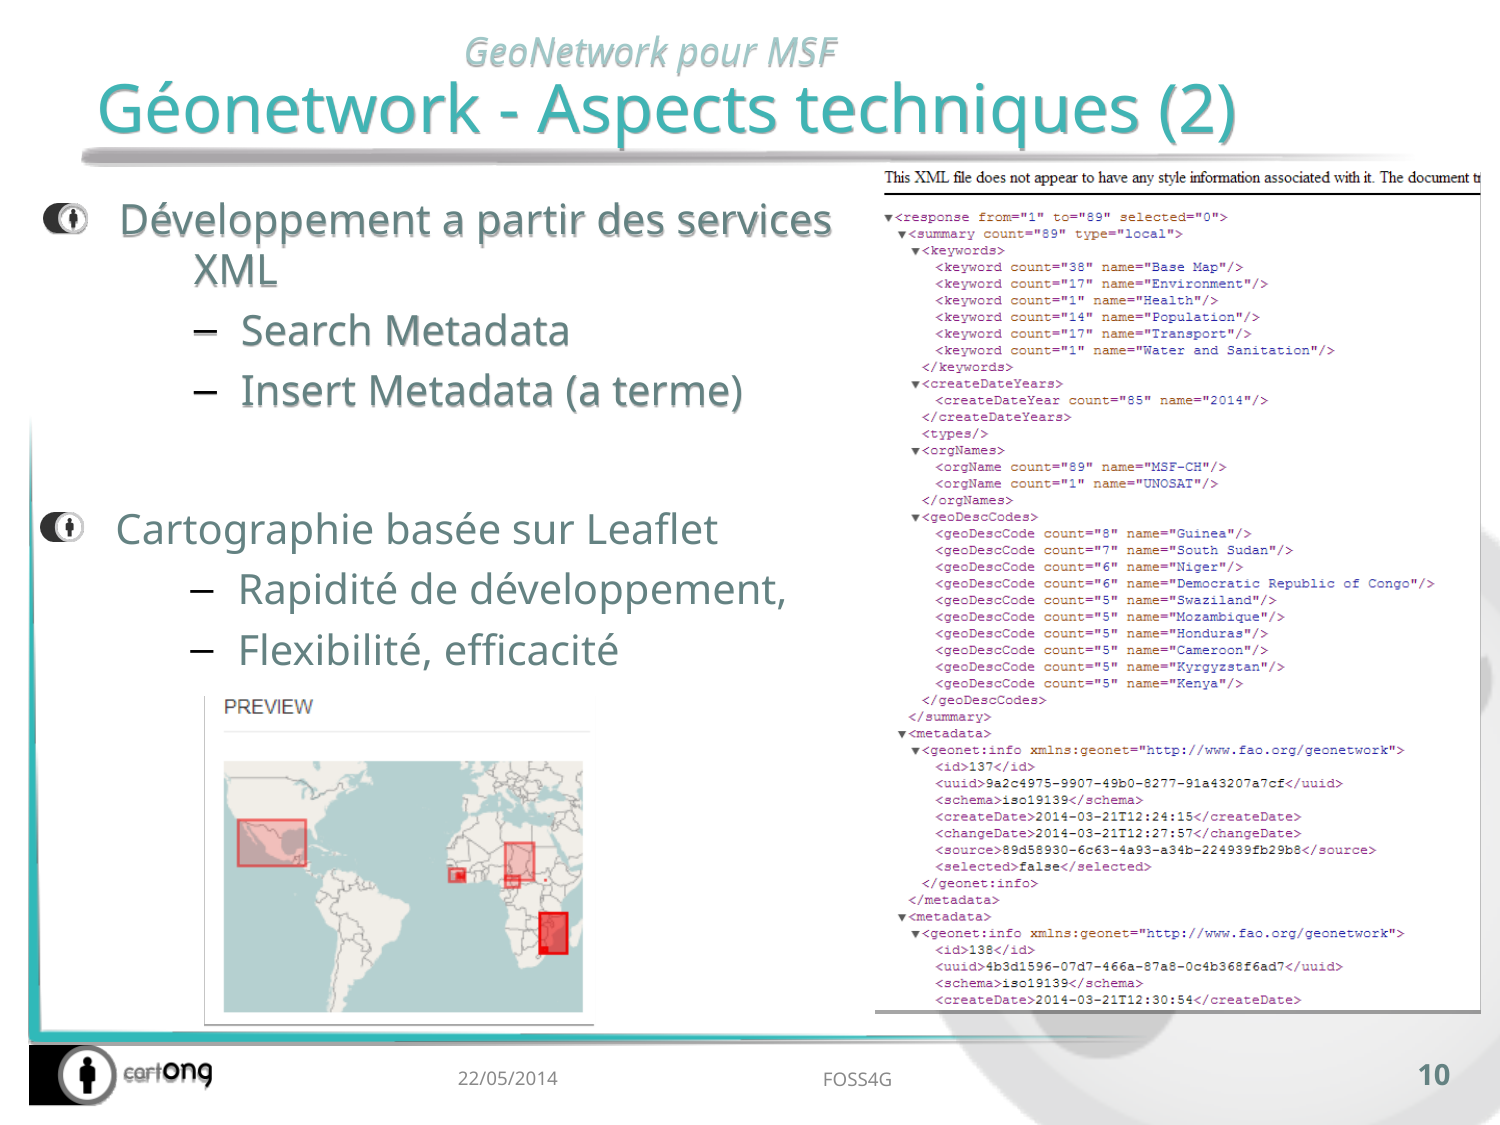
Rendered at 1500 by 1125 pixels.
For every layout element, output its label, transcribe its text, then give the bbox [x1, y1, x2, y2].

text_box 10 [1387, 1046, 1481, 1107]
list Développement a partir des services XML Search Metadata Insert Metadata (a terme) [28, 185, 875, 469]
text_box FOSS4G [620, 1048, 1096, 1109]
picture [204, 778, 596, 1024]
picture [875, 168, 1481, 1010]
title Géonetwork - Aspects techniques (2) [81, 58, 1432, 144]
list GeoNetwork pour MSF [448, 19, 1479, 107]
text_box 22/05/2014 [442, 1048, 596, 1109]
text_box Cartographie basée sur Leaflet Rapidité de développement, Flexibilité, efficacité [25, 494, 882, 778]
